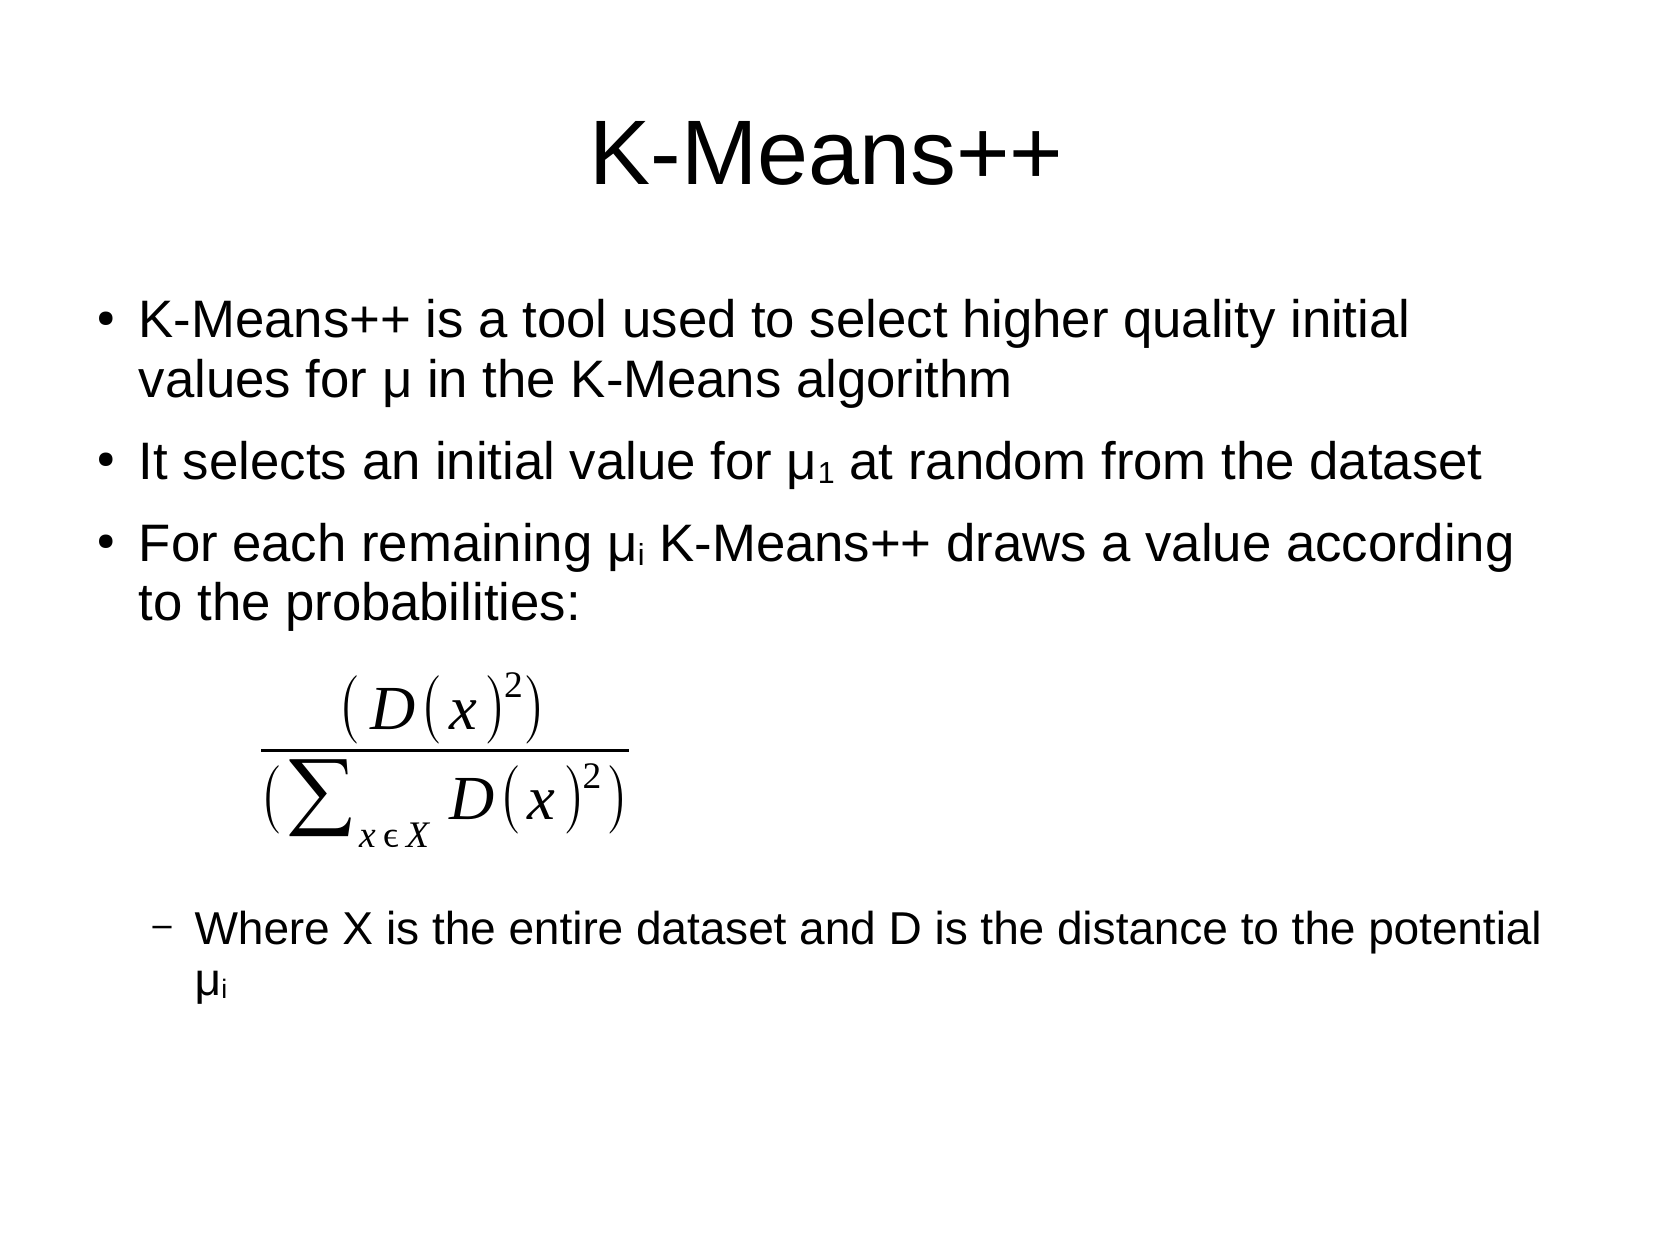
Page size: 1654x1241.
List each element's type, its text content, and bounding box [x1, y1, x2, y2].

chart [241, 662, 646, 856]
title K-Means++ [82, 49, 1571, 257]
list K-Means++ is a tool used to select higher quality initial values for μ in the K-Means algorithm It selects an initial value for μ1 at random from the dataset For each remaining μi K-Means++ draws a value according to the probabilities: Where X is the entire dataset and D is the distance to the potential μi [82, 290, 1571, 1010]
